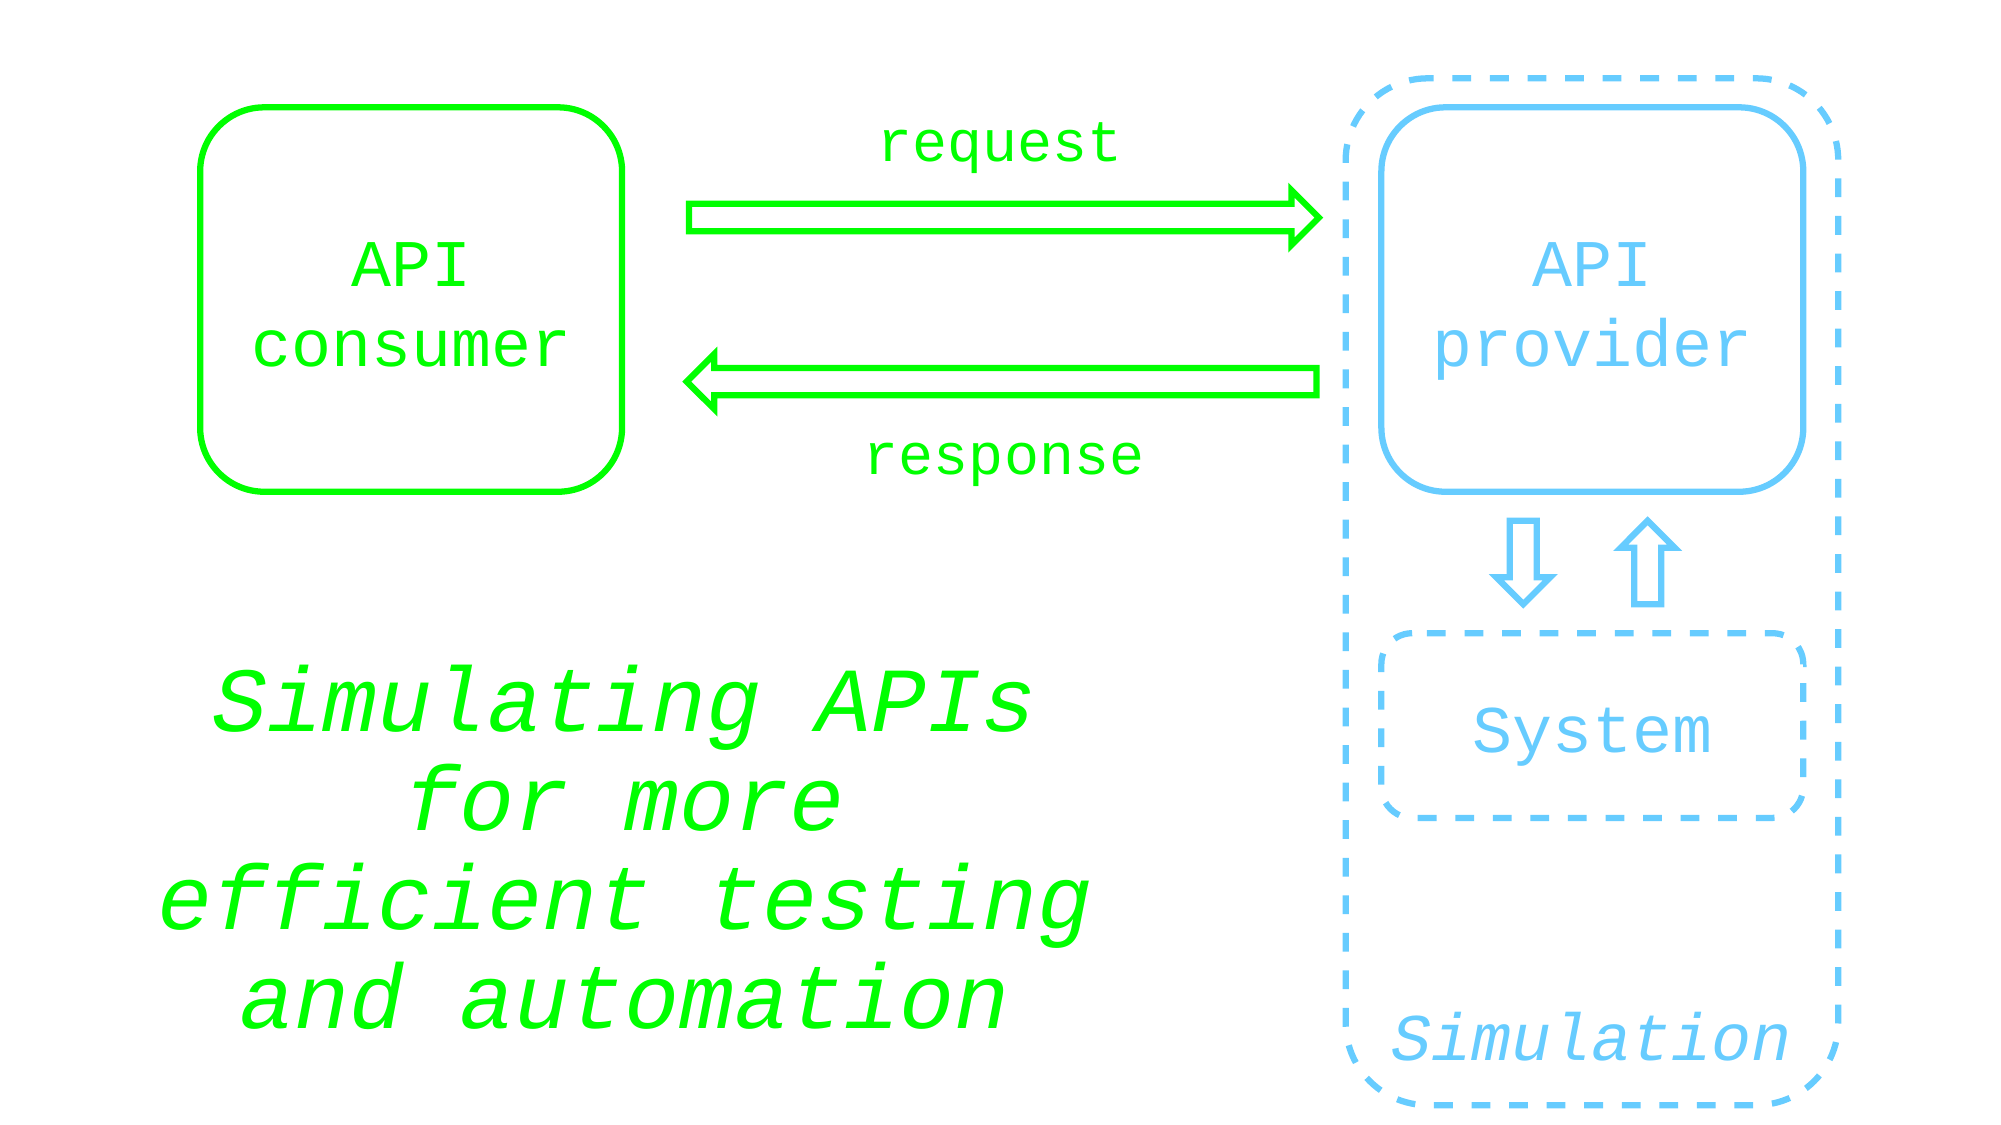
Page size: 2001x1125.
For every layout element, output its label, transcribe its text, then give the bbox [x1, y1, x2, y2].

title Simulating APIs for more efficient testing and automation [119, 645, 1131, 1034]
text_box API consumer [200, 107, 623, 492]
text_box Simulation [1345, 78, 1839, 1106]
text_box response [715, 408, 1293, 495]
text_box request [711, 95, 1289, 182]
